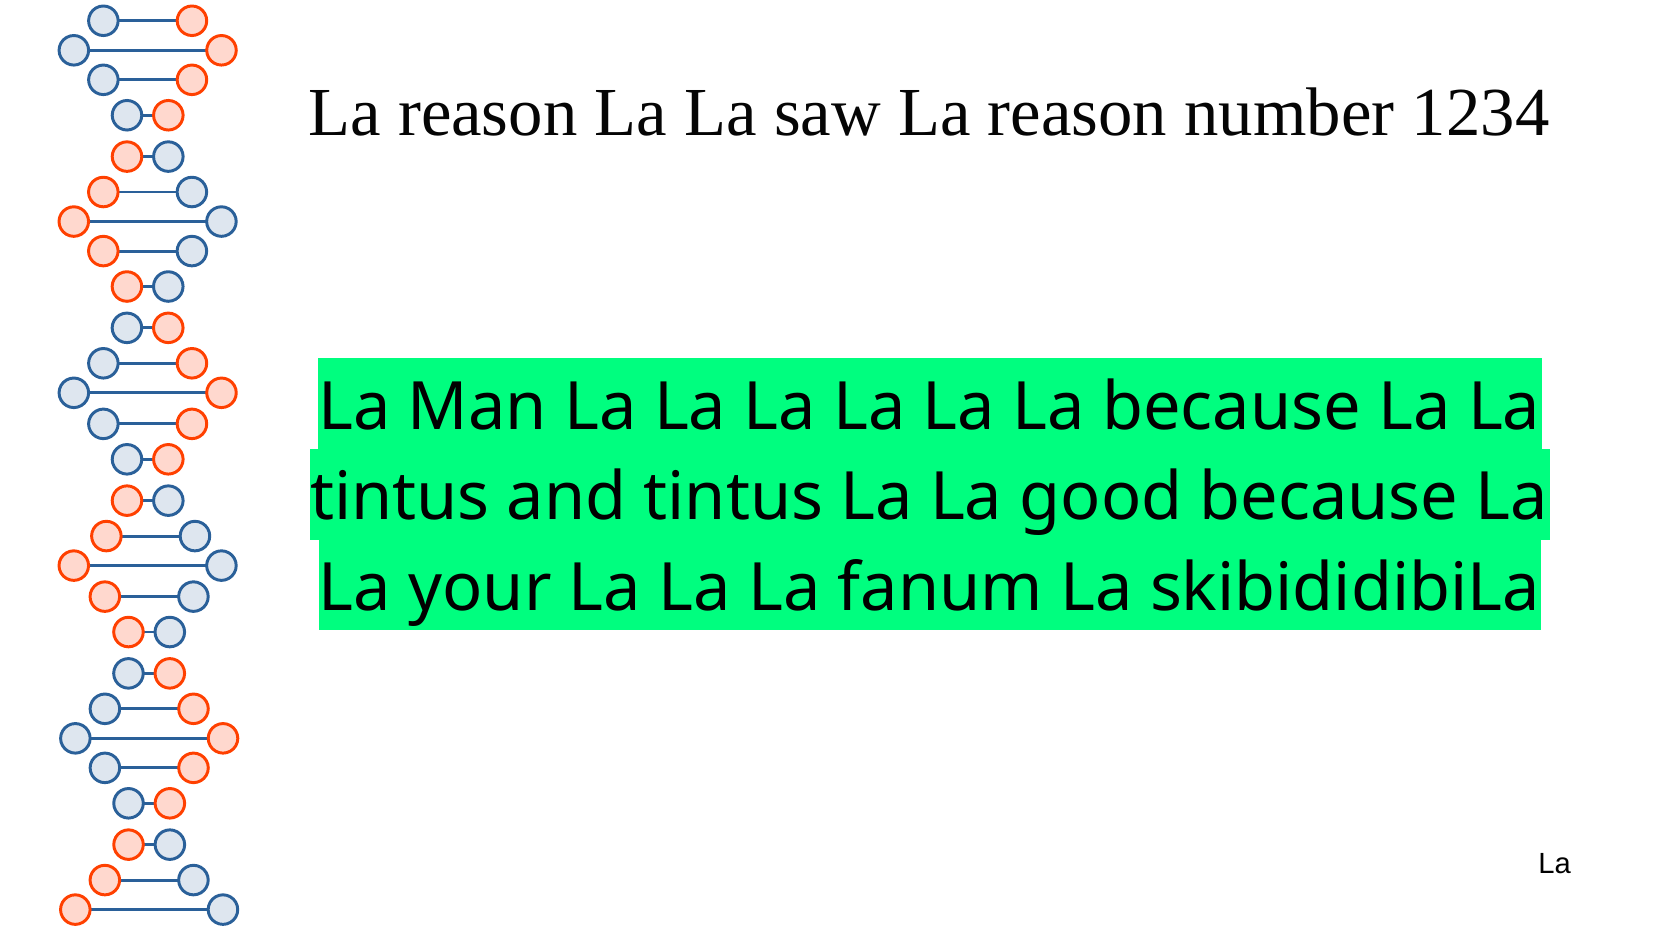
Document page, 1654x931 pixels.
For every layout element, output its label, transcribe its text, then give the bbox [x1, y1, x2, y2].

subtitle La Man La La La La La La because La La tintus and tintus La La good because La La your La La La fanum La skibididibiLa [265, 224, 1595, 764]
title La reason La La saw La reason number 1234 [265, 35, 1595, 189]
